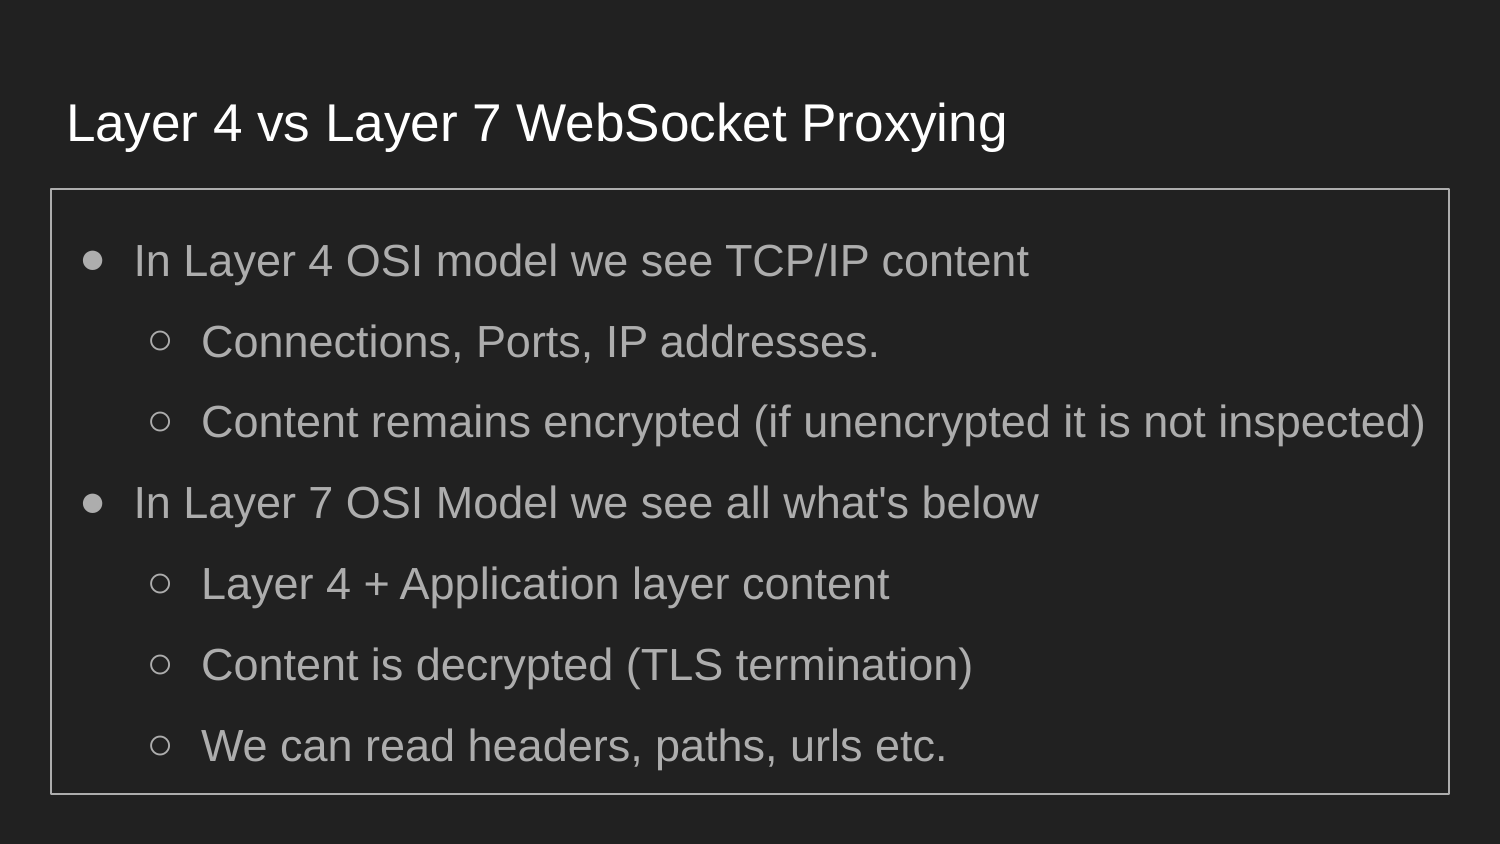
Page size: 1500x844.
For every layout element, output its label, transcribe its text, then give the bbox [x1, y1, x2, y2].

list In Layer 4 OSI model we see TCP/IP content Connections, Ports, IP addresses. Content remains encrypted (if unencrypted it is not inspected) In Layer 7 OSI Model we see all what's below Layer 4 + Application layer content Content is decrypted (TLS termination) We can read headers, paths, urls etc. [51, 189, 1449, 795]
title Layer 4 vs Layer 7 WebSocket Proxying [51, 72, 1449, 167]
